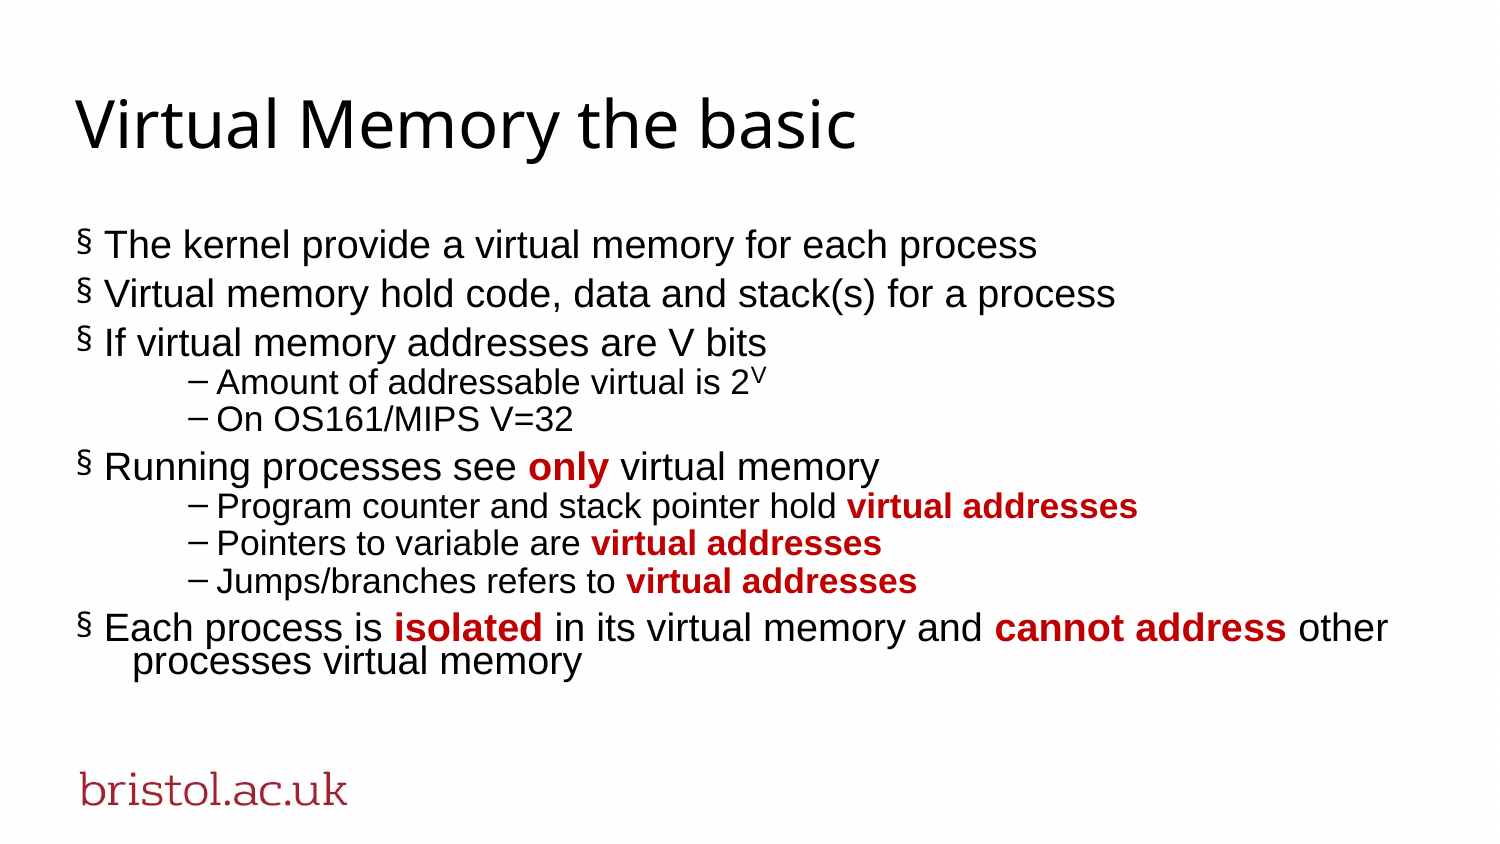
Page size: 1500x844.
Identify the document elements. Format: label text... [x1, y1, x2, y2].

title Virtual Memory the basic [60, 44, 1440, 209]
list The kernel provide a virtual memory for each process Virtual memory hold code, data and stack(s) for a process If virtual memory addresses are V bits Amount of addressable virtual is 2V On OS161/MIPS V=32 Running processes see only virtual memory Program counter and stack pointer hold virtual addresses Pointers to variable are virtual addresses Jumps/branches refers to virtual addresses Each process is isolated in its virtual memory and cannot address other processes virtual memory [60, 224, 1440, 699]
